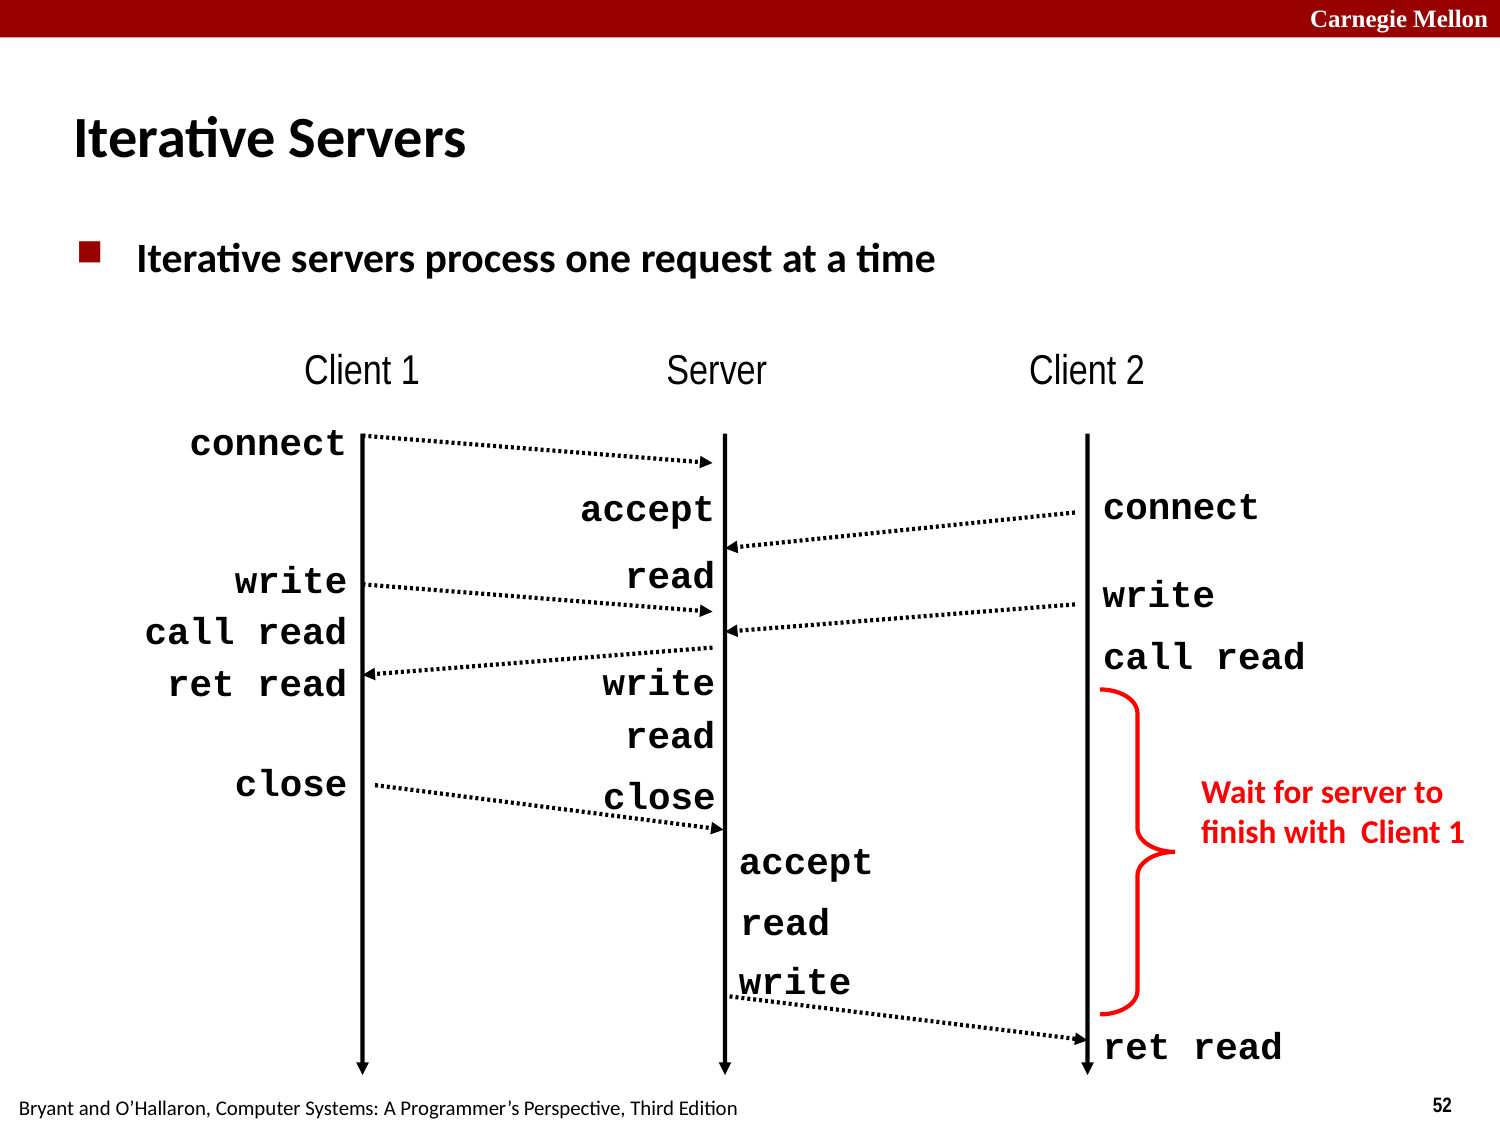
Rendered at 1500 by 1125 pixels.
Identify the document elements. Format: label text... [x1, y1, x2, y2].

title Iterative Servers [58, 71, 1304, 197]
text_box accept [565, 476, 731, 537]
text_box write [588, 650, 731, 711]
text_box accept [724, 829, 889, 890]
text_box connect [1088, 474, 1276, 535]
text_box read [725, 890, 846, 949]
text_box ret read [1088, 1014, 1298, 1075]
text_box ret read [151, 651, 362, 712]
text_box call read [129, 599, 362, 660]
text_box read [610, 543, 731, 604]
text_box close [588, 764, 731, 825]
text_box read [610, 703, 731, 764]
text_box call read [1088, 624, 1321, 685]
text_box write [724, 949, 867, 1010]
text_box write [1088, 562, 1231, 623]
text_box connect [174, 410, 362, 471]
text_box Client 2 [1014, 335, 1160, 401]
text_box Client 1 [289, 335, 435, 401]
text_box Wait for server to finish with Client 1 [1186, 762, 1500, 858]
text_box close [219, 751, 362, 812]
text_box Server [651, 335, 783, 401]
text_box write [219, 548, 362, 599]
list Iterative servers process one request at a time [65, 223, 1361, 1040]
